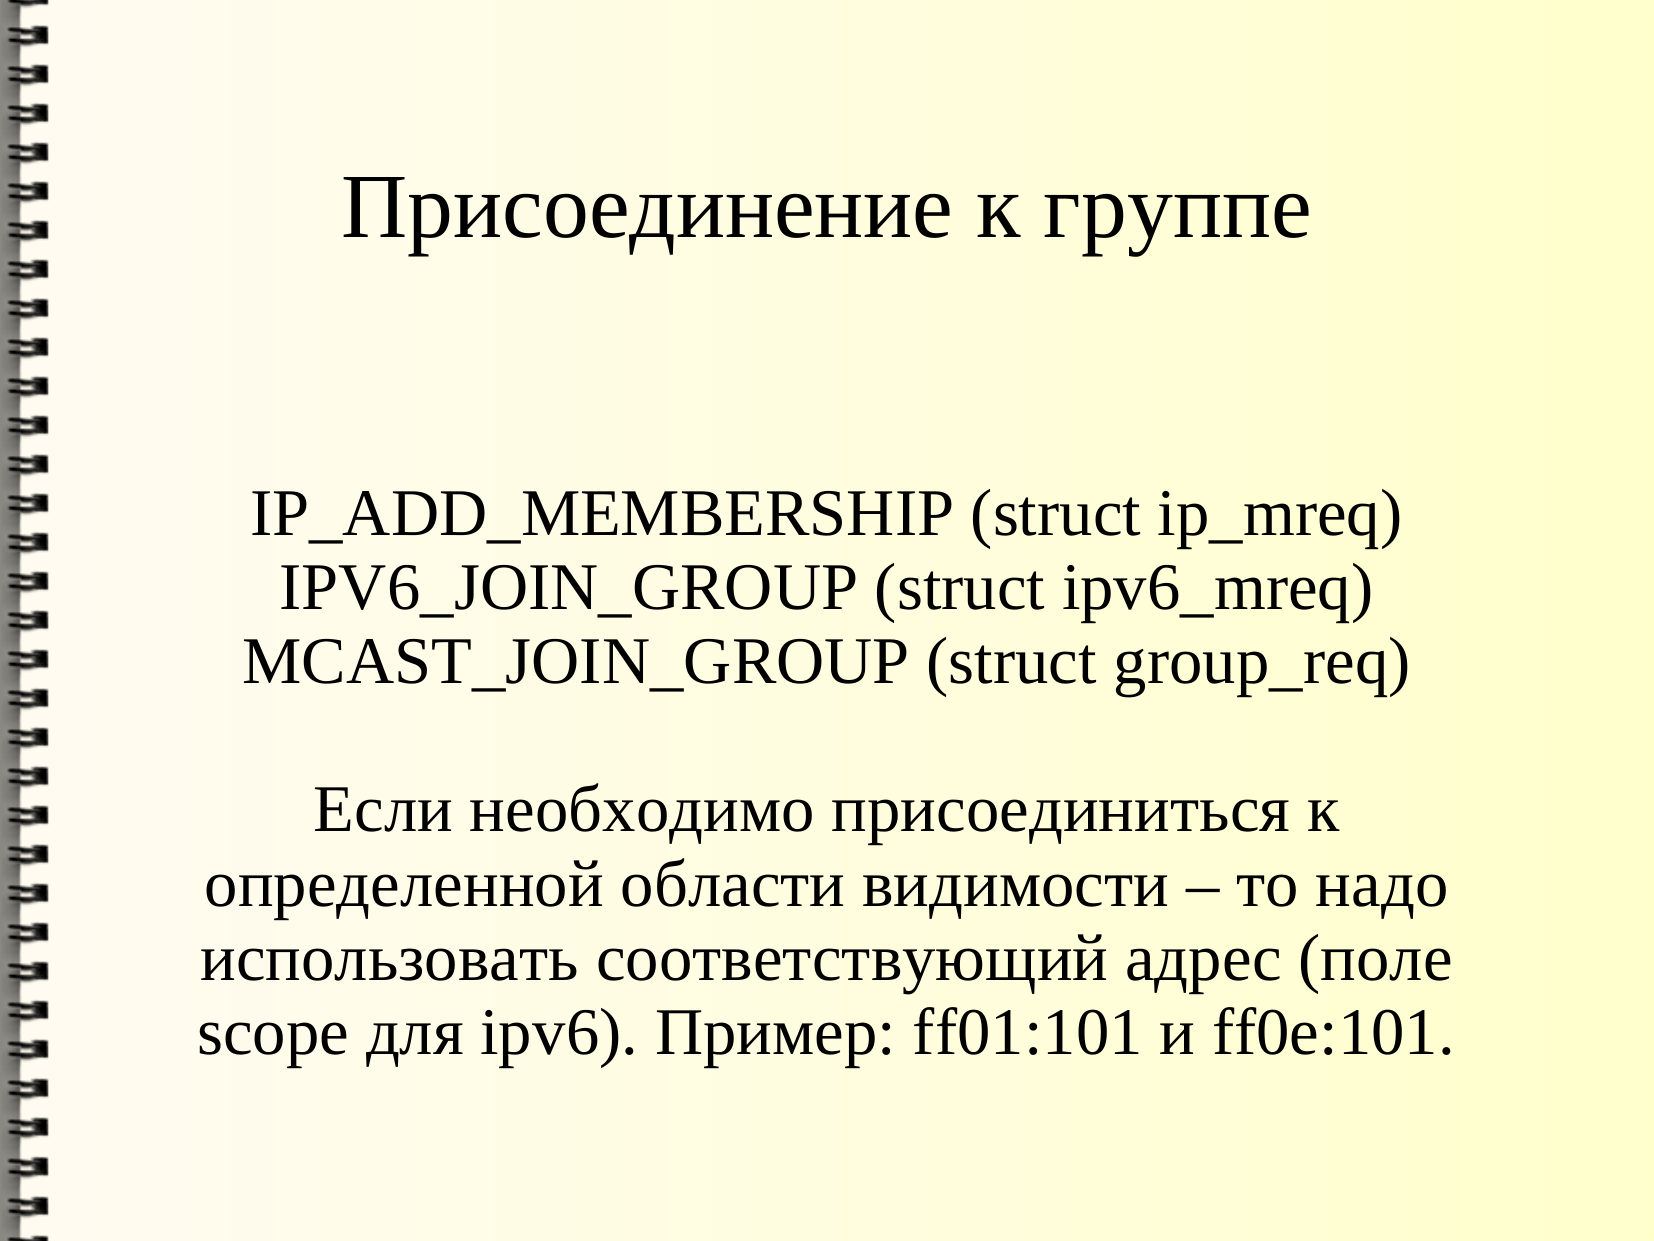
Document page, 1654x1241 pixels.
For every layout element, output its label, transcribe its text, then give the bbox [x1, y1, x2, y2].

subtitle IP_ADD_MEMBERSHIP (struct ip_mreq) IPV6_JOIN_GROUP (struct ipv6_mreq) MCAST_JOIN_GROUP (struct group_req) Если необходимо присоединиться к определенной области видимости – то надо использовать соответствующий адрес (поле scope для ipv6). Пример: ff01:101 и ff0e:101. [121, 344, 1534, 1200]
picture [0, 0, 1654, 1241]
title Присоединение к группе [121, 102, 1534, 311]
